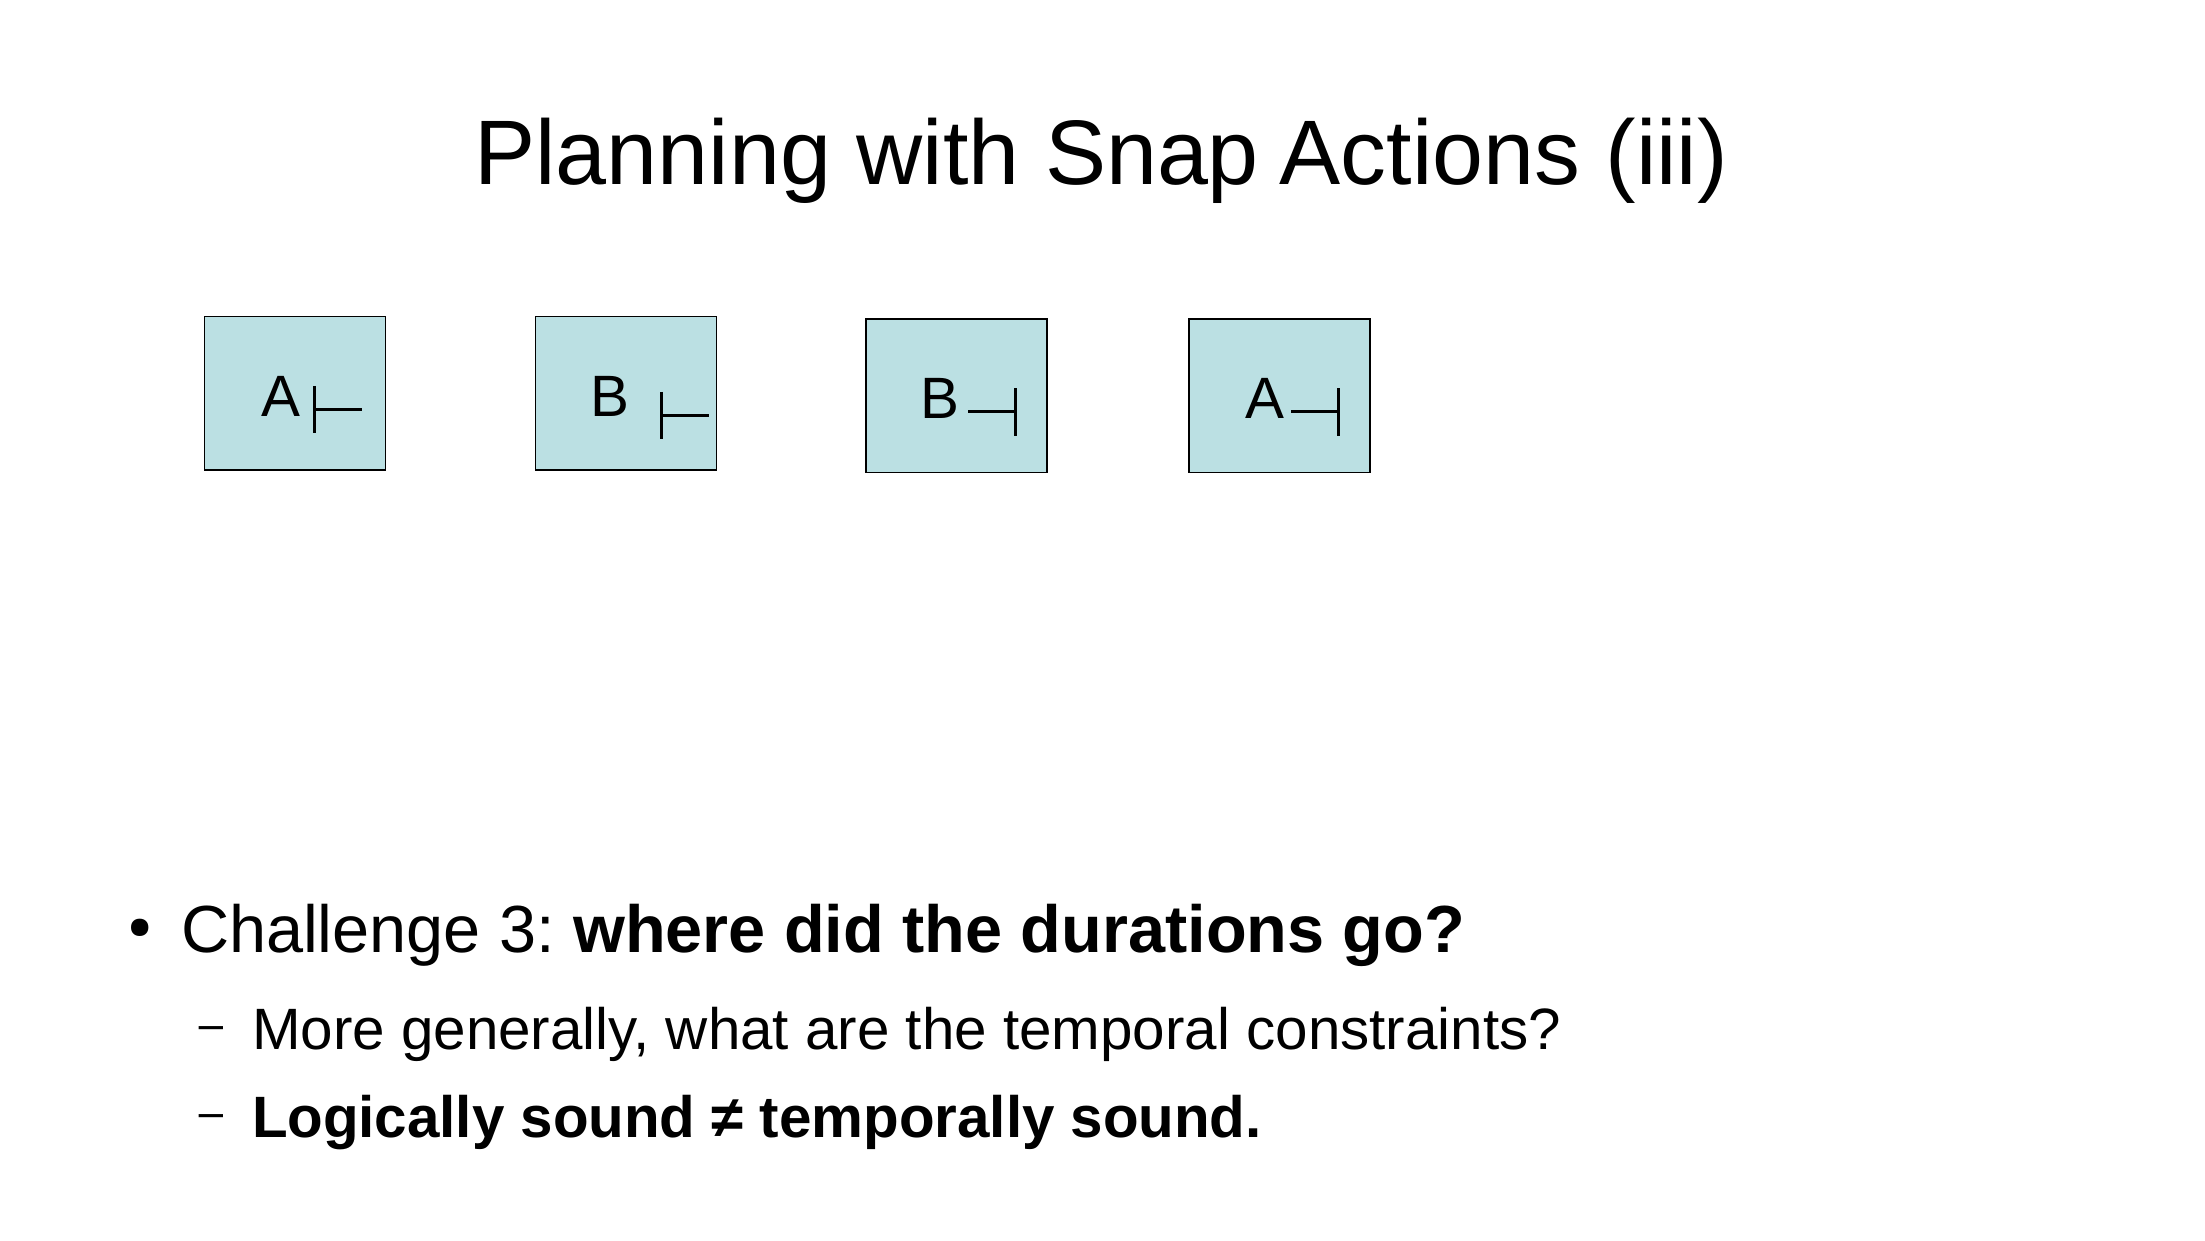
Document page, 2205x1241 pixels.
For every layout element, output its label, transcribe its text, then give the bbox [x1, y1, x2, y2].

text_box B [535, 316, 717, 471]
text_box A [204, 316, 386, 471]
title Planning with Snap Actions (iii) [110, 49, 2095, 257]
text_box A [1188, 318, 1370, 473]
text_box B [866, 318, 1047, 473]
list Challenge 3: where did the durations go? More generally, what are the temporal constraints? Logically sound ≠ temporally sound. [110, 892, 2095, 1193]
